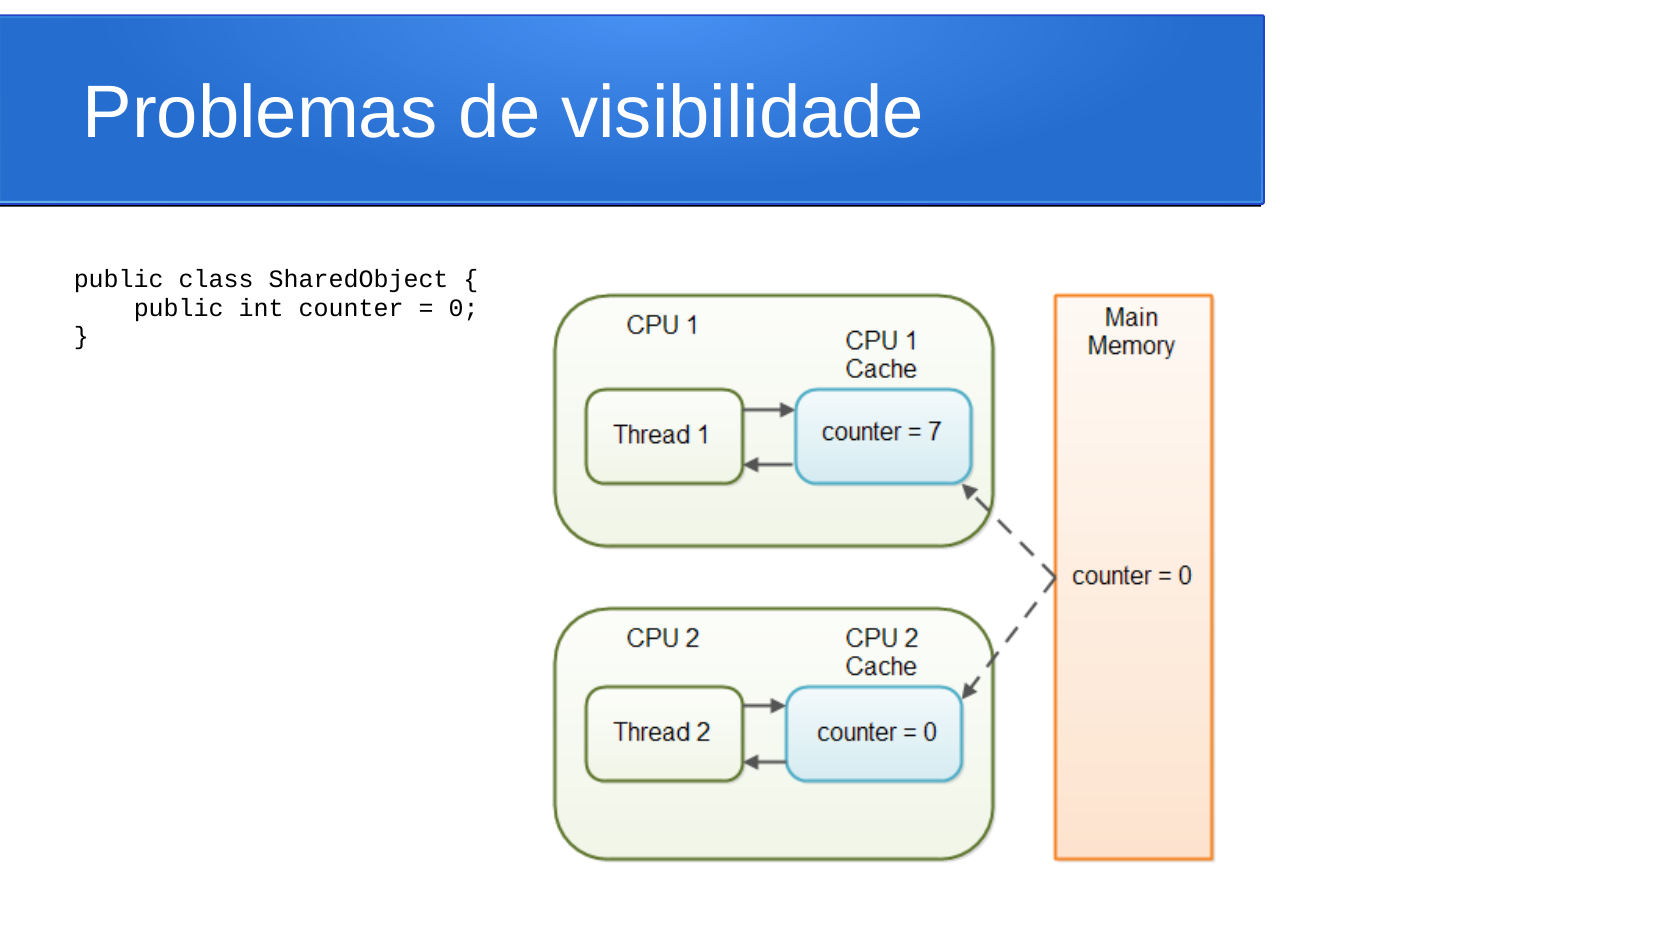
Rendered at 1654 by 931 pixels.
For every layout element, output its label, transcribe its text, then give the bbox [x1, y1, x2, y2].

picture [520, 259, 1252, 893]
text_box public class SharedObject { public int counter = 0; } [59, 259, 520, 368]
title Problemas de visibilidade [82, 35, 1235, 189]
